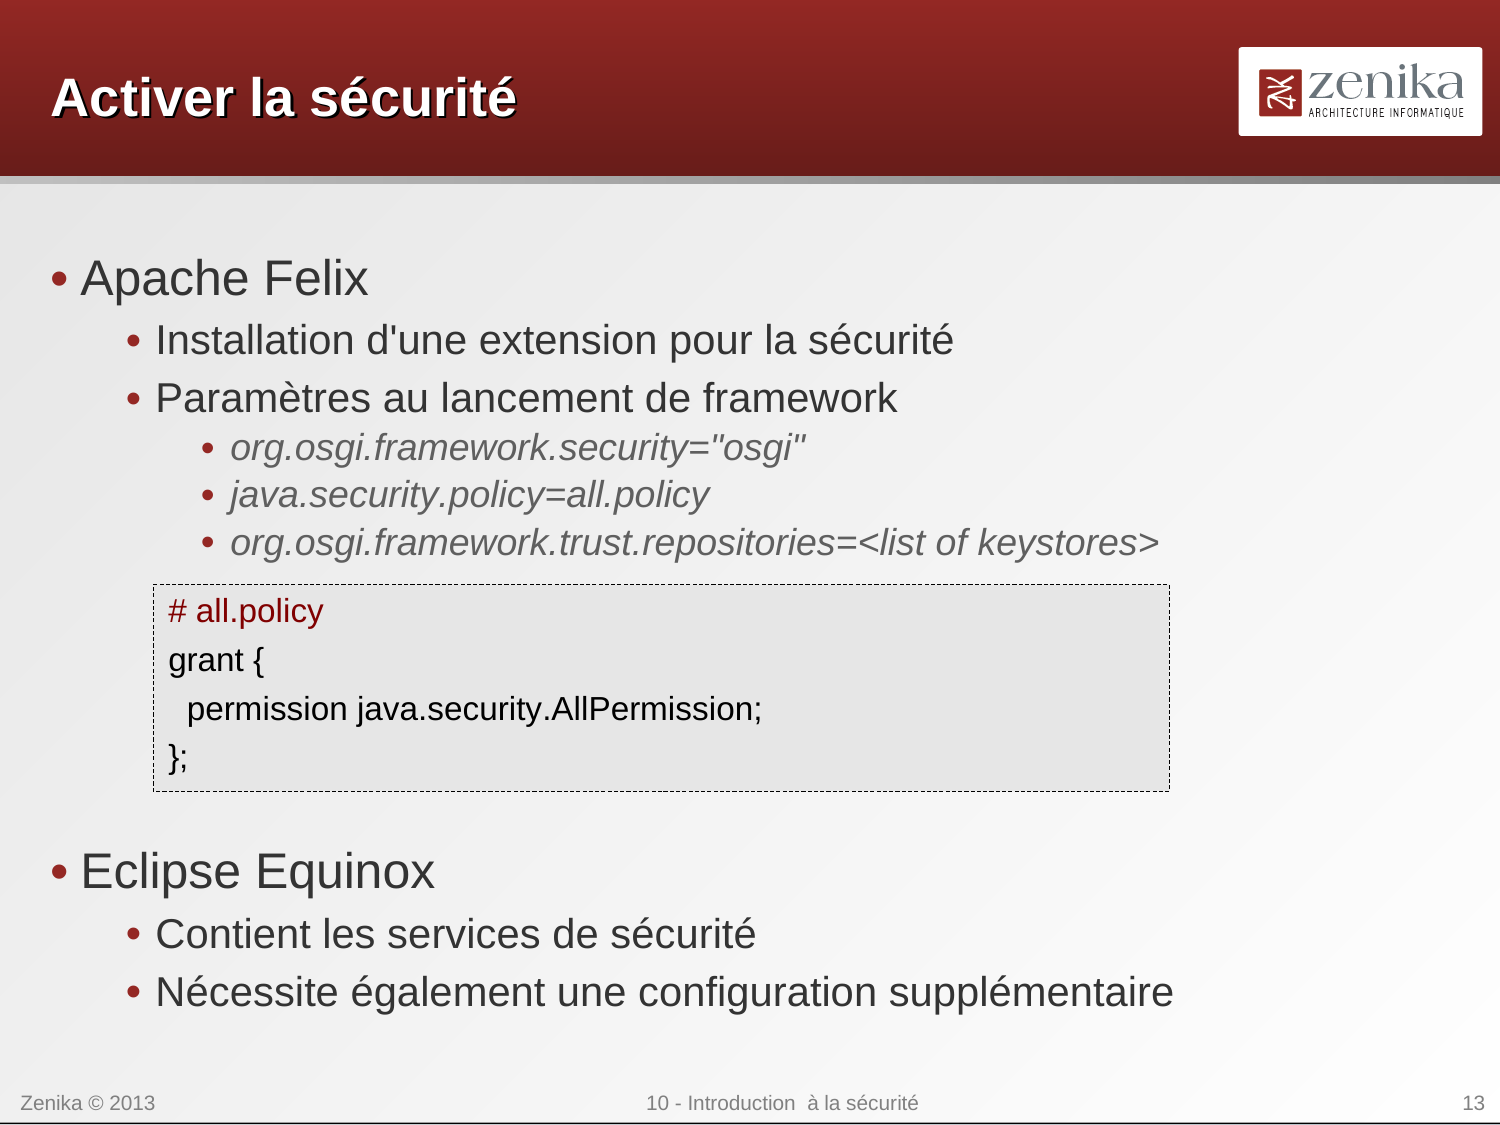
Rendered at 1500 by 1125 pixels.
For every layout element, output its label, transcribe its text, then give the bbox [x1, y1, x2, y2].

list # all.policy grant { permission java.security.AllPermission; }; [153, 584, 1170, 792]
title Activer la sécurité [50, 22, 1206, 172]
picture [1257, 58, 1464, 125]
list Apache Felix Installation d'une extension pour la sécurité Paramètres au lancement de framework org.osgi.framework.security="osgi" java.security.policy=all.policy org.osgi.framework.trust.repositories=<list of keystores> Eclipse Equinox Contient les services de sécurité Nécessite également une configuration supplémentaire [50, 249, 1435, 1064]
